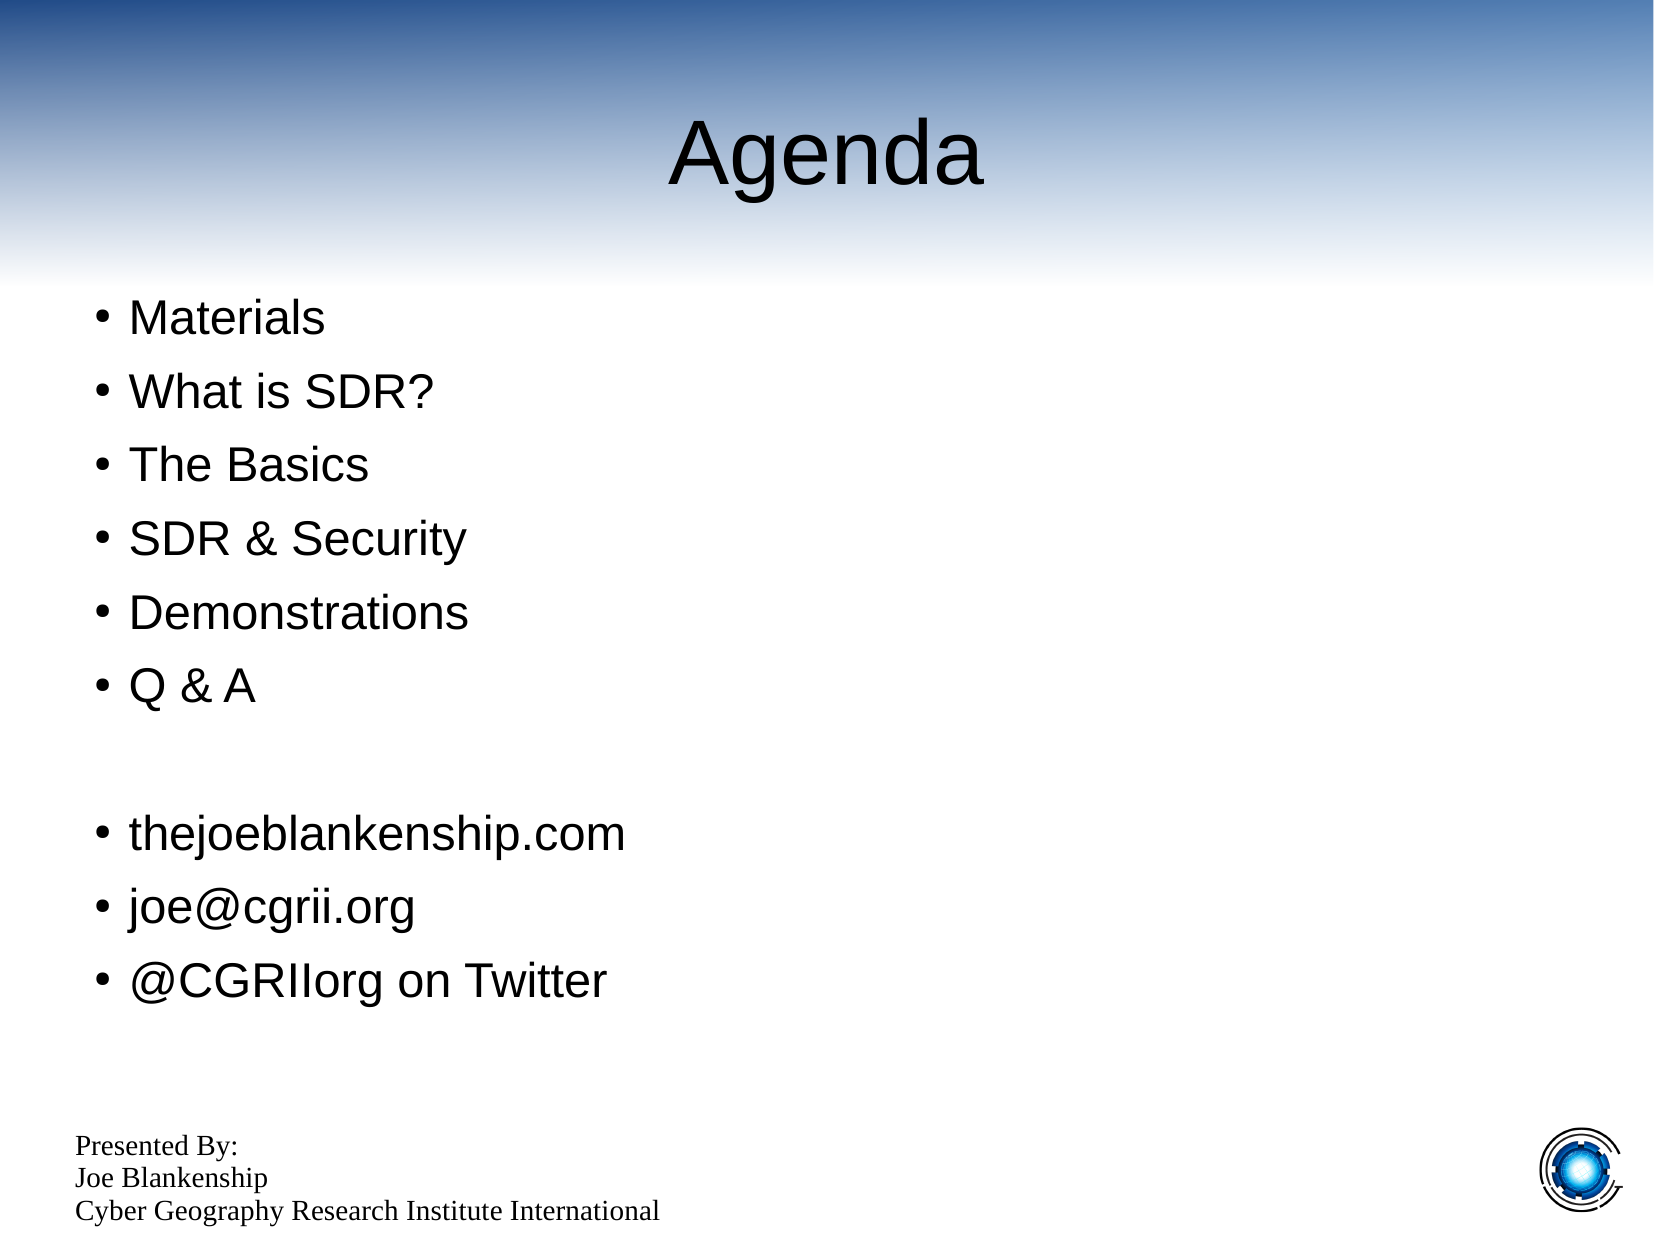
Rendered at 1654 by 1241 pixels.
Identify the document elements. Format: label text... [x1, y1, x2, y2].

title Agenda [82, 49, 1571, 257]
picture [1533, 1124, 1633, 1215]
list Materials What is SDR? The Basics SDR & Security Demonstrations Q & A thejoeblankenship.com joe@cgrii.org @CGRIIorg on Twitter [82, 290, 1571, 1010]
